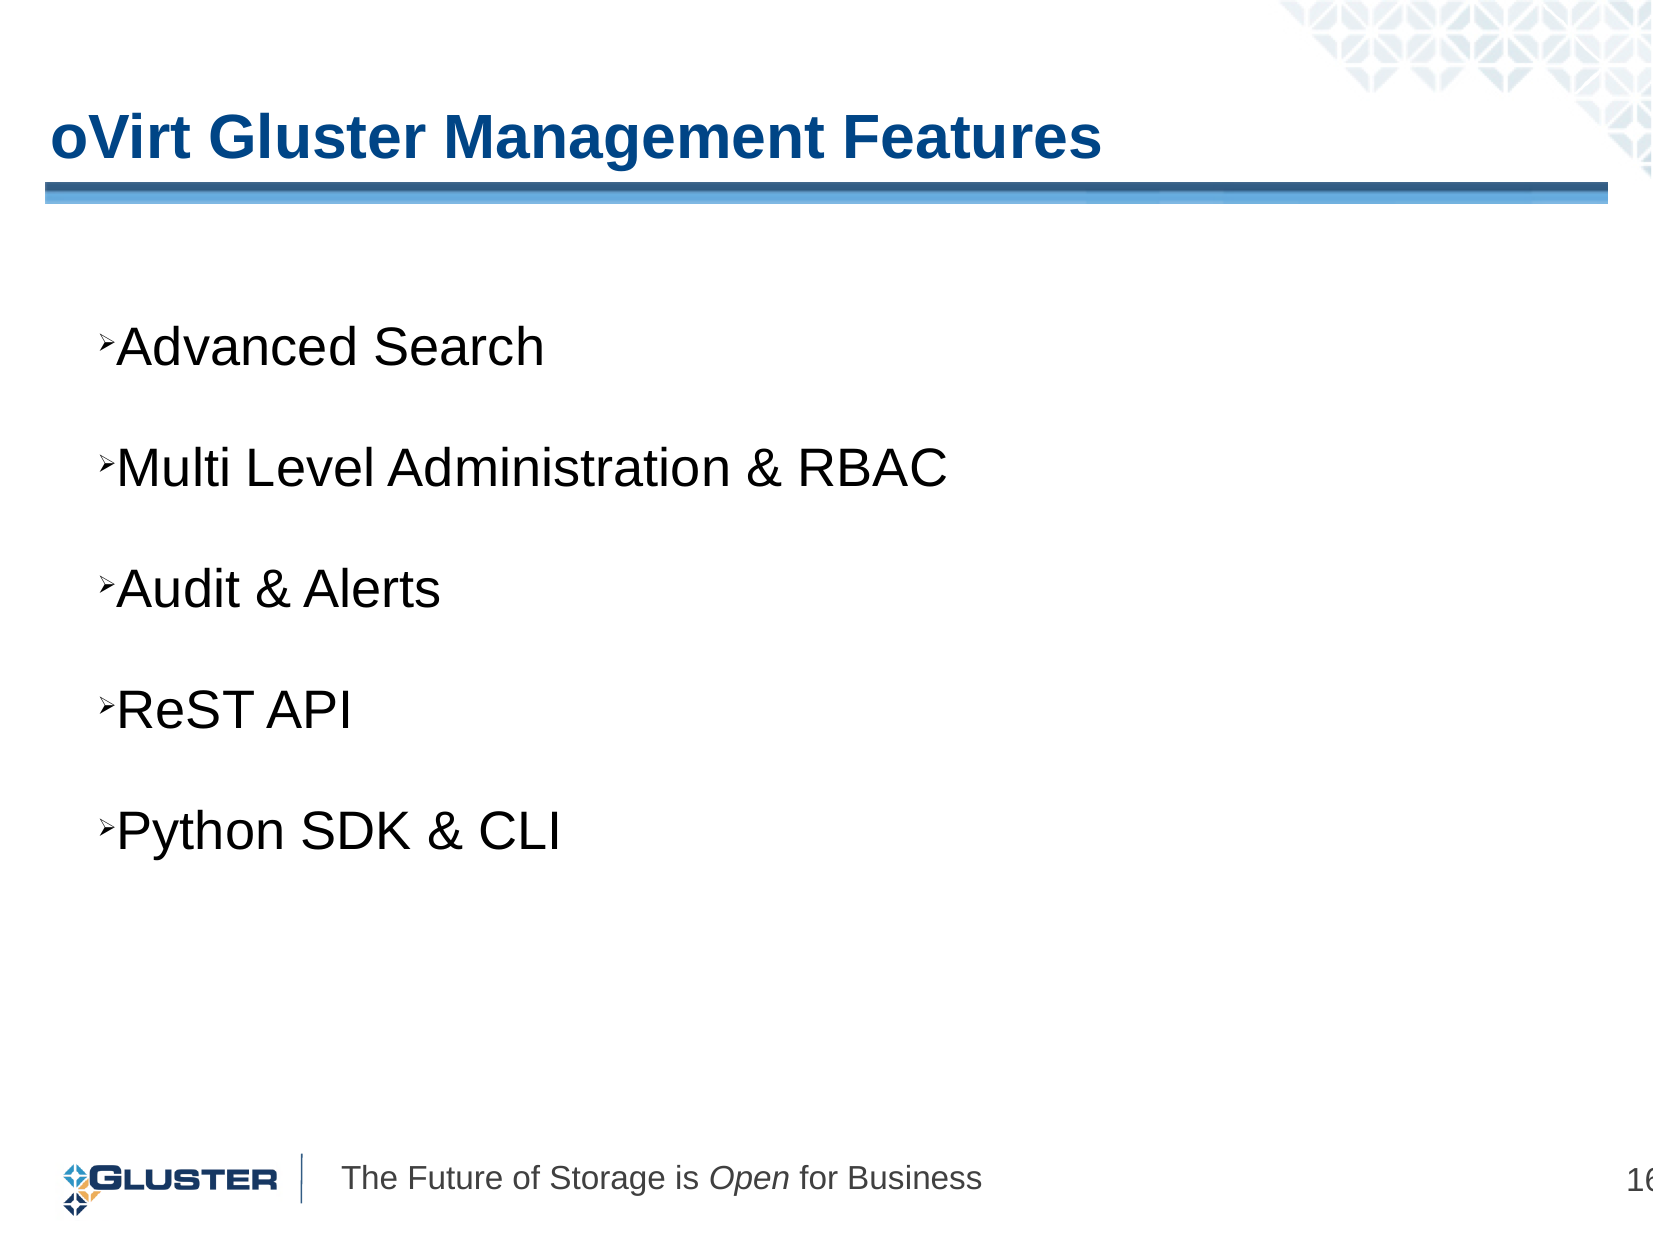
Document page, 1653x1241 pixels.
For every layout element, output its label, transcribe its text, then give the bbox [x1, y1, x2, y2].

text_box Advanced Search Multi Level Administration & RBAC Audit & Alerts ReST API Python SDK & CLI [82, 248, 1471, 1034]
text_box oVirt Gluster Management Features [35, 94, 1119, 180]
picture [45, 0, 1652, 204]
picture [38, 1145, 292, 1237]
